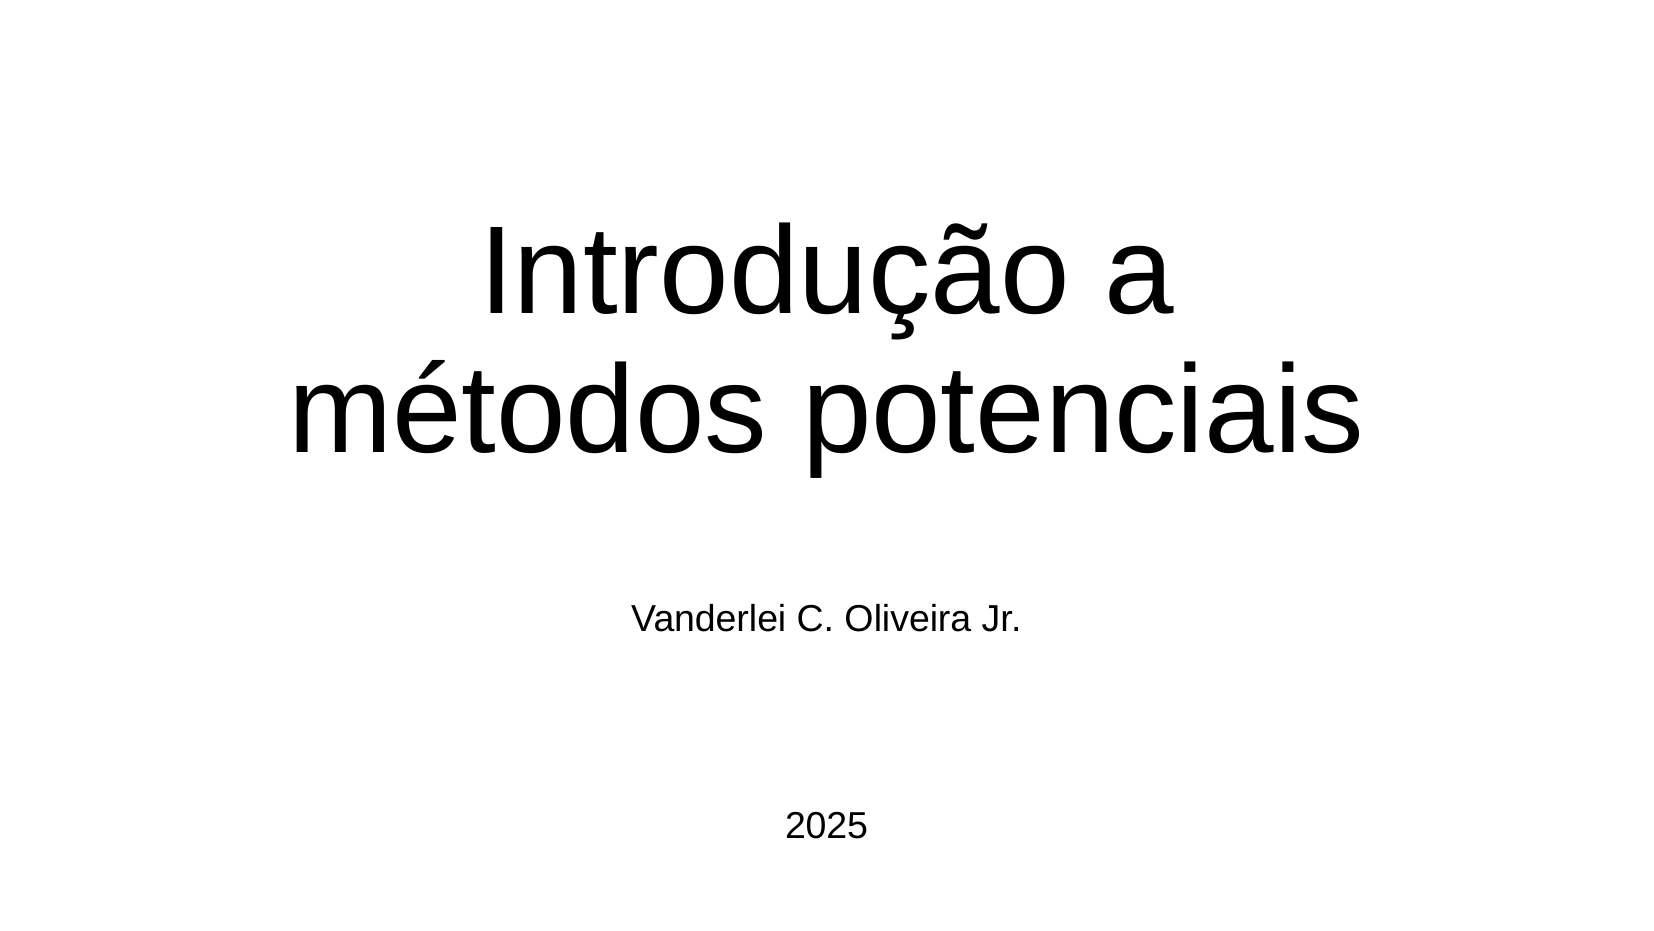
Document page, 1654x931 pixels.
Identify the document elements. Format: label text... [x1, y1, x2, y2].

text_box Vanderlei C. Oliveira Jr. [616, 590, 1038, 648]
subtitle Introdução a métodos potenciais [236, 199, 1418, 480]
text_box 2025 [770, 797, 884, 855]
